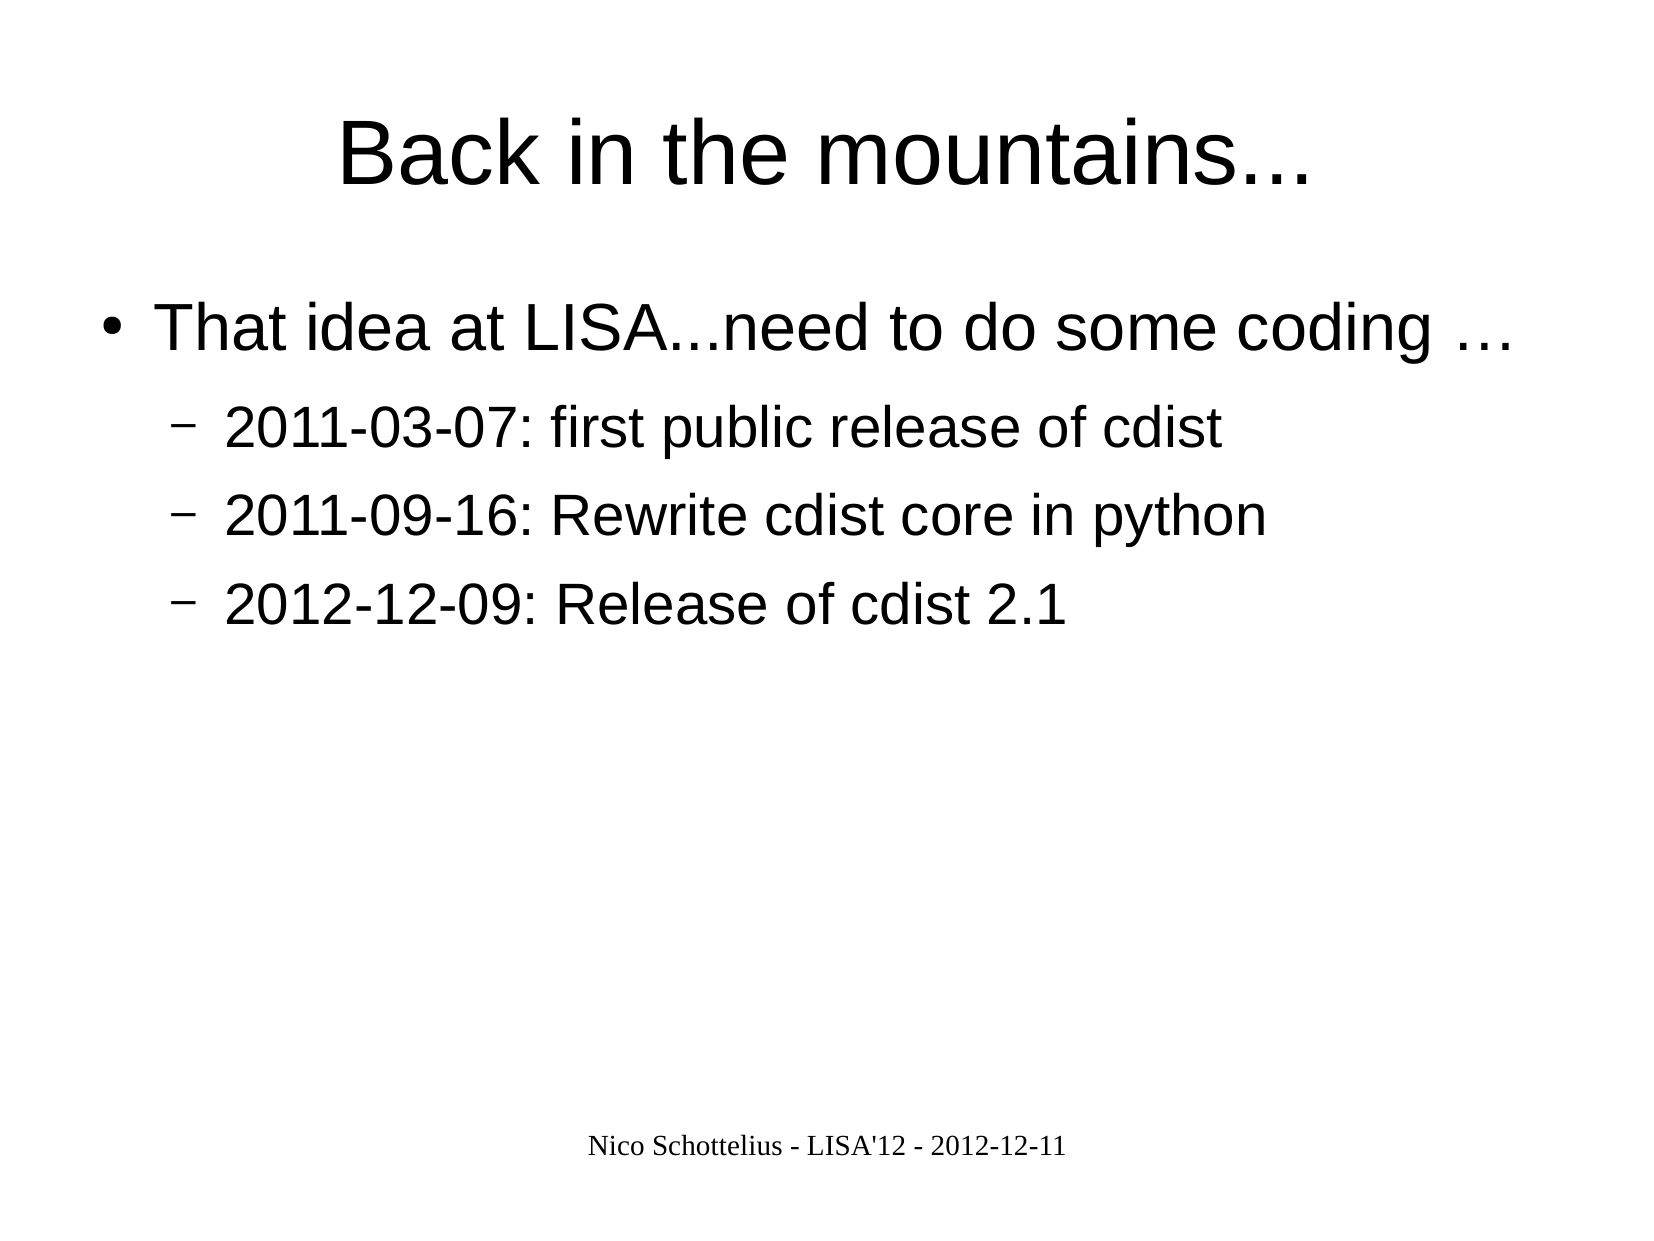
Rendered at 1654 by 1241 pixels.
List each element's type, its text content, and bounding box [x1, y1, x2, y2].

list That idea at LISA...need to do some coding … 2011-03-07: first public release of cdist 2011-09-16: Rewrite cdist core in python 2012-12-09: Release of cdist 2.1 [82, 290, 1538, 1010]
title Back in the mountains... [82, 49, 1571, 257]
